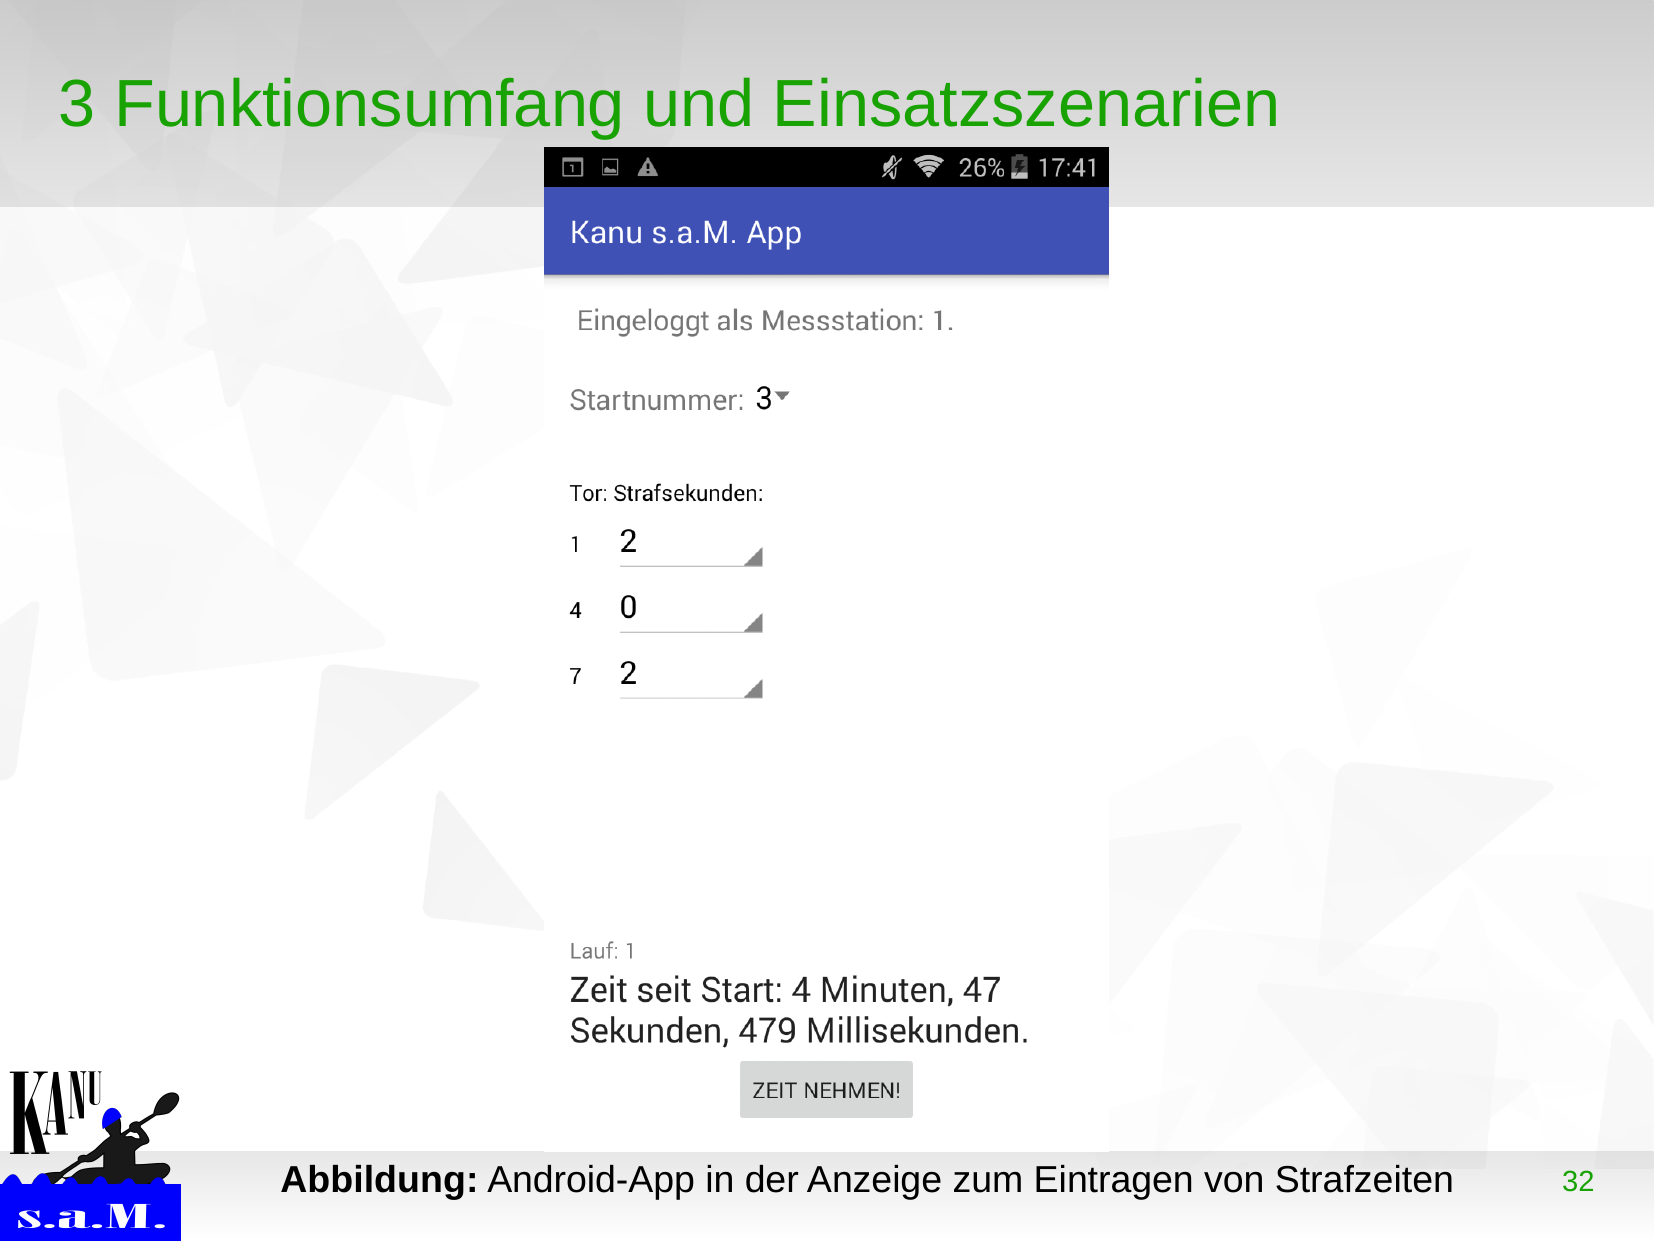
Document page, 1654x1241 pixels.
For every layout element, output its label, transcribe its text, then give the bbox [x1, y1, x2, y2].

title 3 Funktionsumfang und Einsatzszenarien [59, 29, 1595, 178]
text_box Abbildung: Android-App in der Anzeige zum Eintragen von Strafzeiten [265, 1151, 1506, 1241]
picture [0, 1059, 181, 1241]
picture [0, 0, 1654, 1169]
